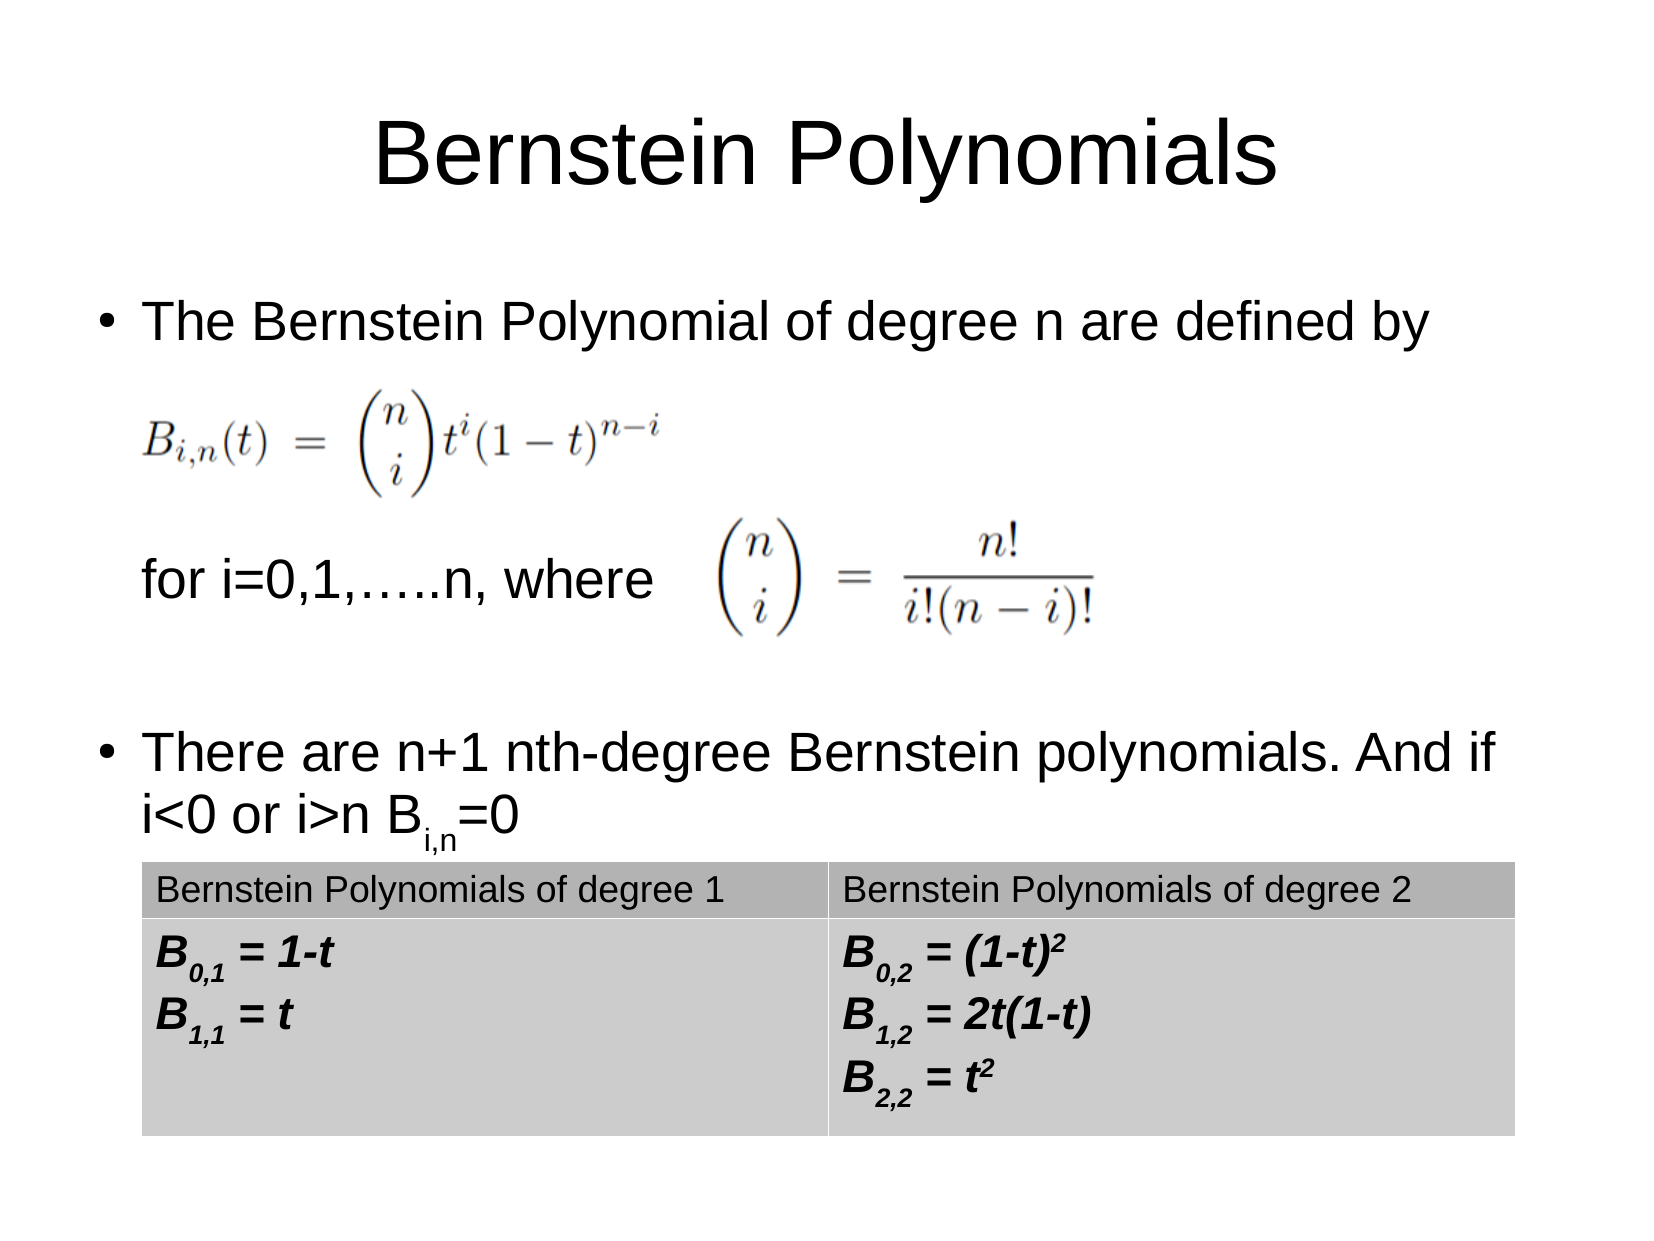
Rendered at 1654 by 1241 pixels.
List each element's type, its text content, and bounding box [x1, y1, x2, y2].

title Bernstein Polynomials [82, 49, 1571, 257]
table_header Bernstein Polynomials of degree 2 [829, 862, 1515, 918]
table_cell B0,1 = 1-t B1,1 = t [142, 919, 828, 1136]
list The Bernstein Polynomial of degree n are defined by for i=0,1,…..n, where There are n+1 nth-degree Bernstein polynomials. And if i<0 or i>n Bi,n=0 [82, 290, 1571, 1010]
picture [105, 359, 676, 519]
table_cell B0,2 = (1-t)2 B1,2 = 2t(1-t) B2,2 = t2 [829, 919, 1515, 1136]
table_header Bernstein Polynomials of degree 1 [142, 862, 828, 918]
picture [701, 503, 1111, 646]
